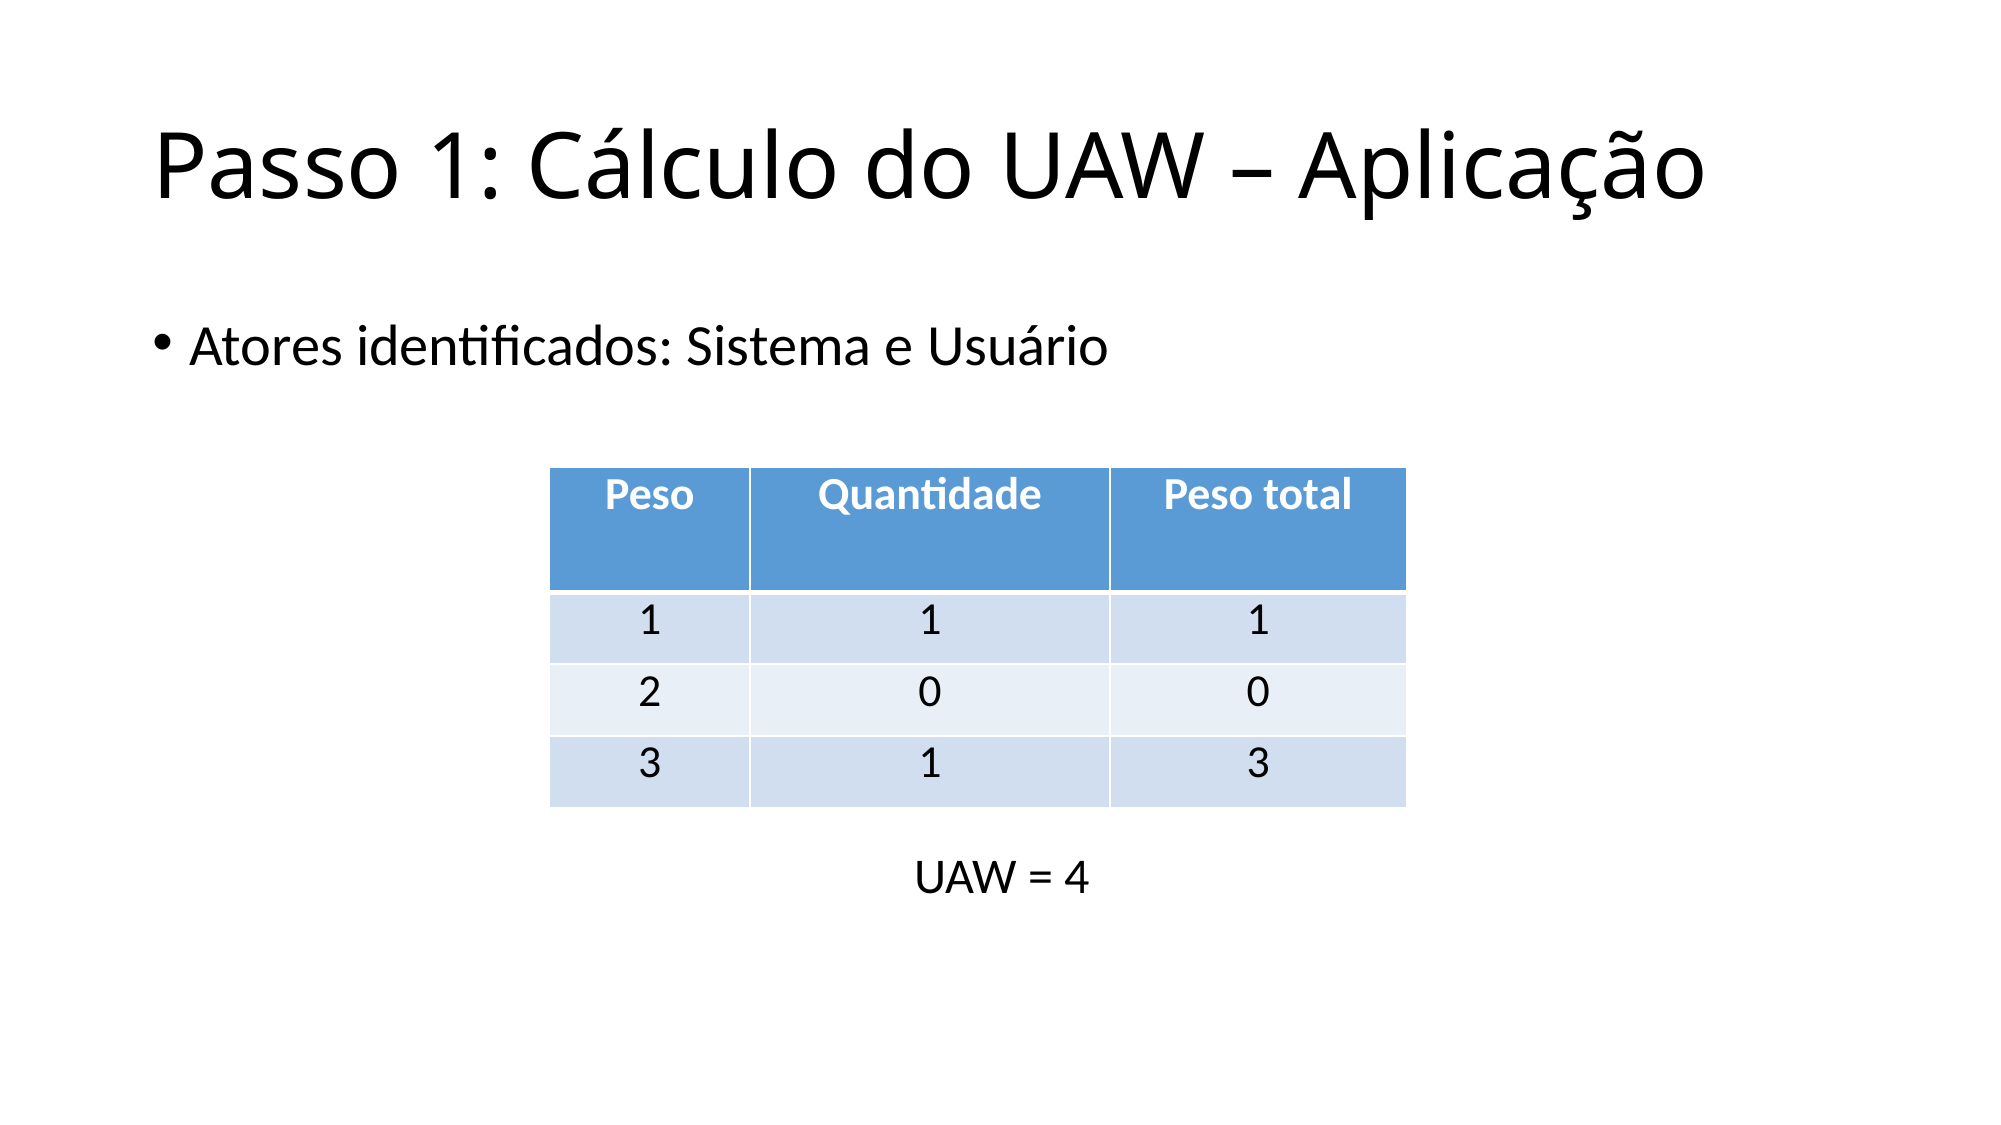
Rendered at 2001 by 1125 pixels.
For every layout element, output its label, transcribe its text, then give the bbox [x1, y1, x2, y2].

text_box UAW = 4 [900, 835, 1170, 911]
table_cell 3 [550, 737, 749, 807]
table_cell 0 [751, 665, 1109, 735]
table_cell 0 [1111, 665, 1406, 735]
table_cell 2 [550, 665, 749, 735]
text_box Passo 1: Cálculo do UAW – Aplicação [137, 59, 1863, 278]
table_header Peso [550, 468, 749, 590]
table_header Peso total [1111, 468, 1406, 590]
table_cell 1 [751, 737, 1109, 807]
table_cell 1 [751, 595, 1109, 663]
text_box Atores identificados: Sistema e Usuário [137, 299, 1863, 468]
table_cell 1 [550, 595, 749, 663]
table_cell 3 [1111, 737, 1406, 807]
table_header Quantidade [751, 468, 1109, 590]
table_cell 1 [1111, 595, 1406, 663]
